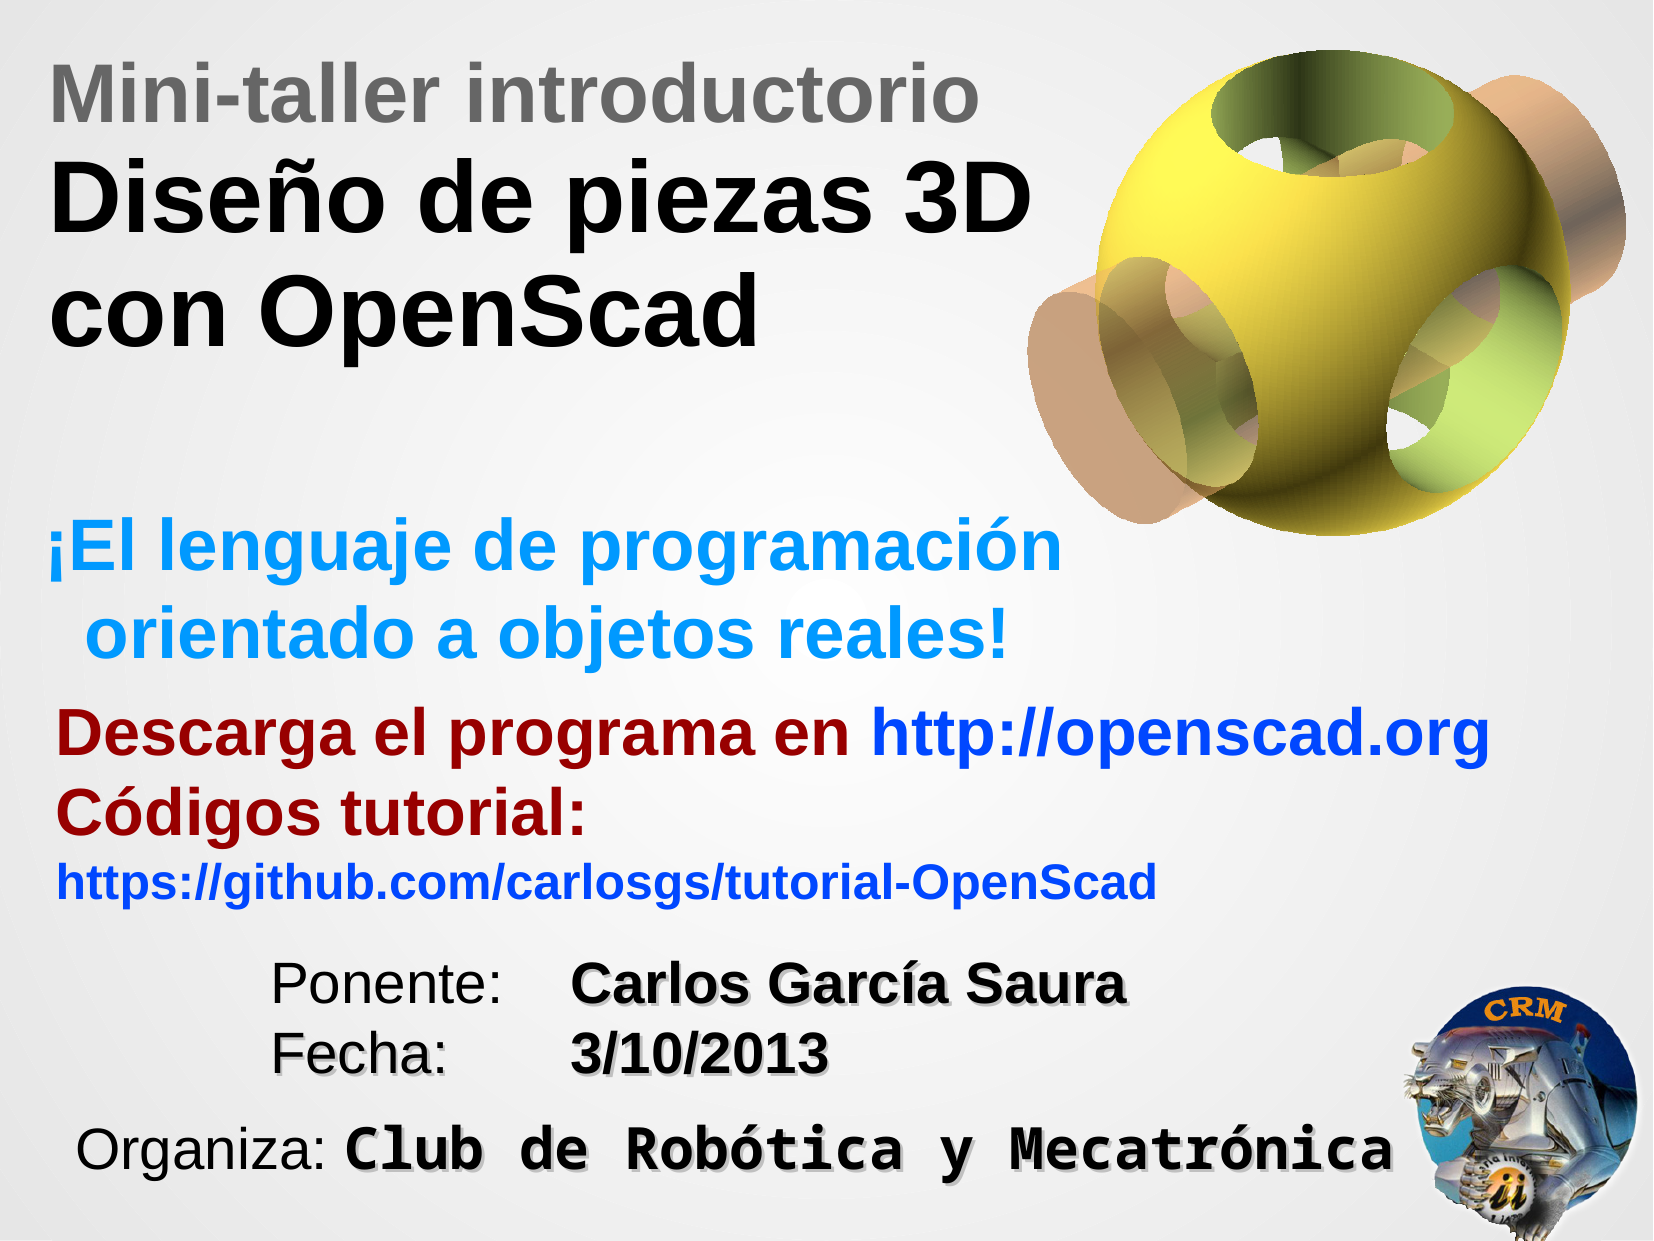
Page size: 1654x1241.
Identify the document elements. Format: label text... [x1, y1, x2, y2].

text_box Ponente: Carlos García Saura Fecha: 3/10/2013 [254, 930, 1470, 1059]
text_box ¡El lenguaje de programación orientado a objetos reales! [29, 482, 1149, 779]
text_box Organiza: Club de Robótica y Mecatrónica [0, 1095, 1357, 1225]
picture [1357, 974, 1653, 1241]
text_box Descarga el programa en http://openscad.org Códigos tutorial: https://github.com/carlosgs/tutorial-OpenScad [40, 674, 1530, 936]
text_box Mini-taller introductorio Diseño de piezas 3D con OpenScad [33, 39, 1069, 488]
picture [1016, 32, 1636, 556]
